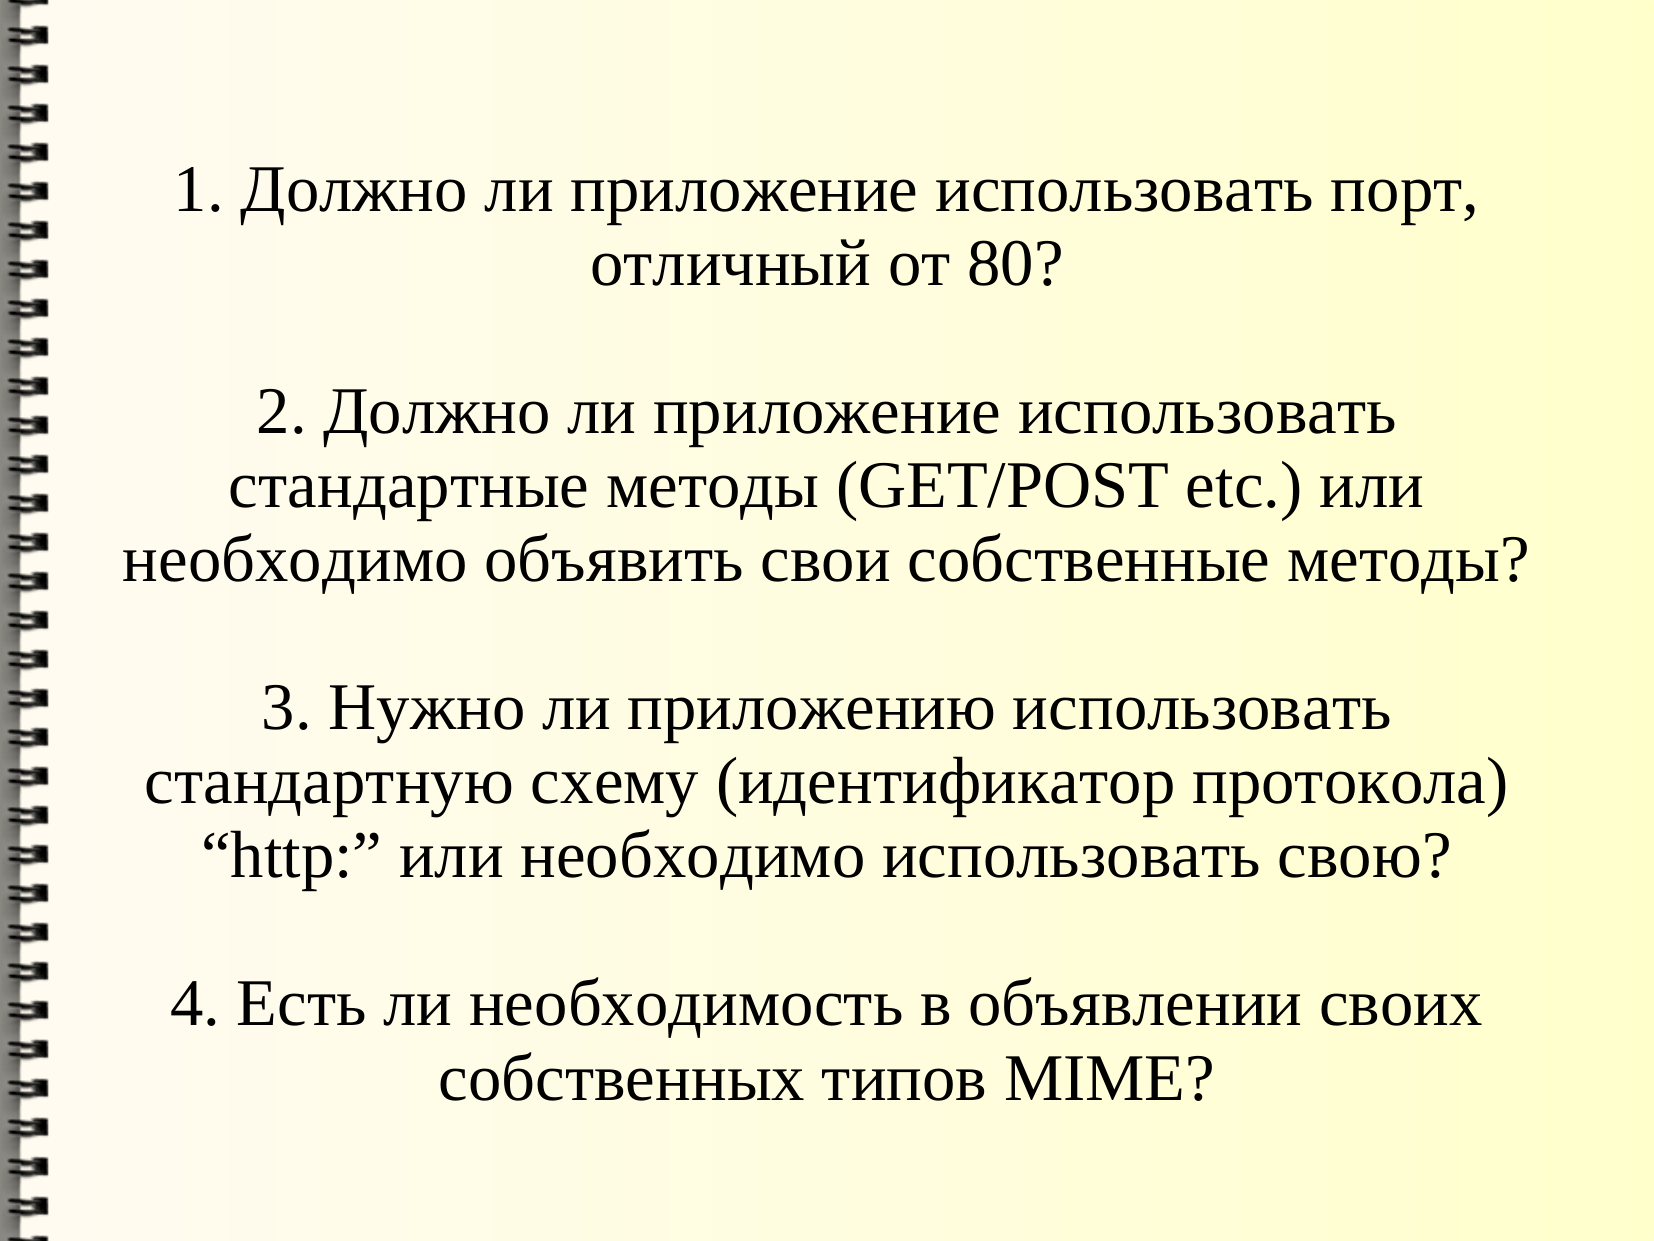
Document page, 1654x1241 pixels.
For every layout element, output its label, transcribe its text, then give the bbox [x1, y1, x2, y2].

picture [0, 0, 1654, 1241]
subtitle 1. Должно ли приложение использовать порт, отличный от 80? 2. Должно ли приложение использовать стандартные методы (GET/POST etc.) или необходимо объявить свои собственные методы? 3. Нужно ли приложению использовать стандартную схему (идентификатор протокола) “http:” или необходимо использовать свою? 4. Есть ли необходимость в объявлении своих собственных типов MIME? [121, 102, 1534, 1164]
